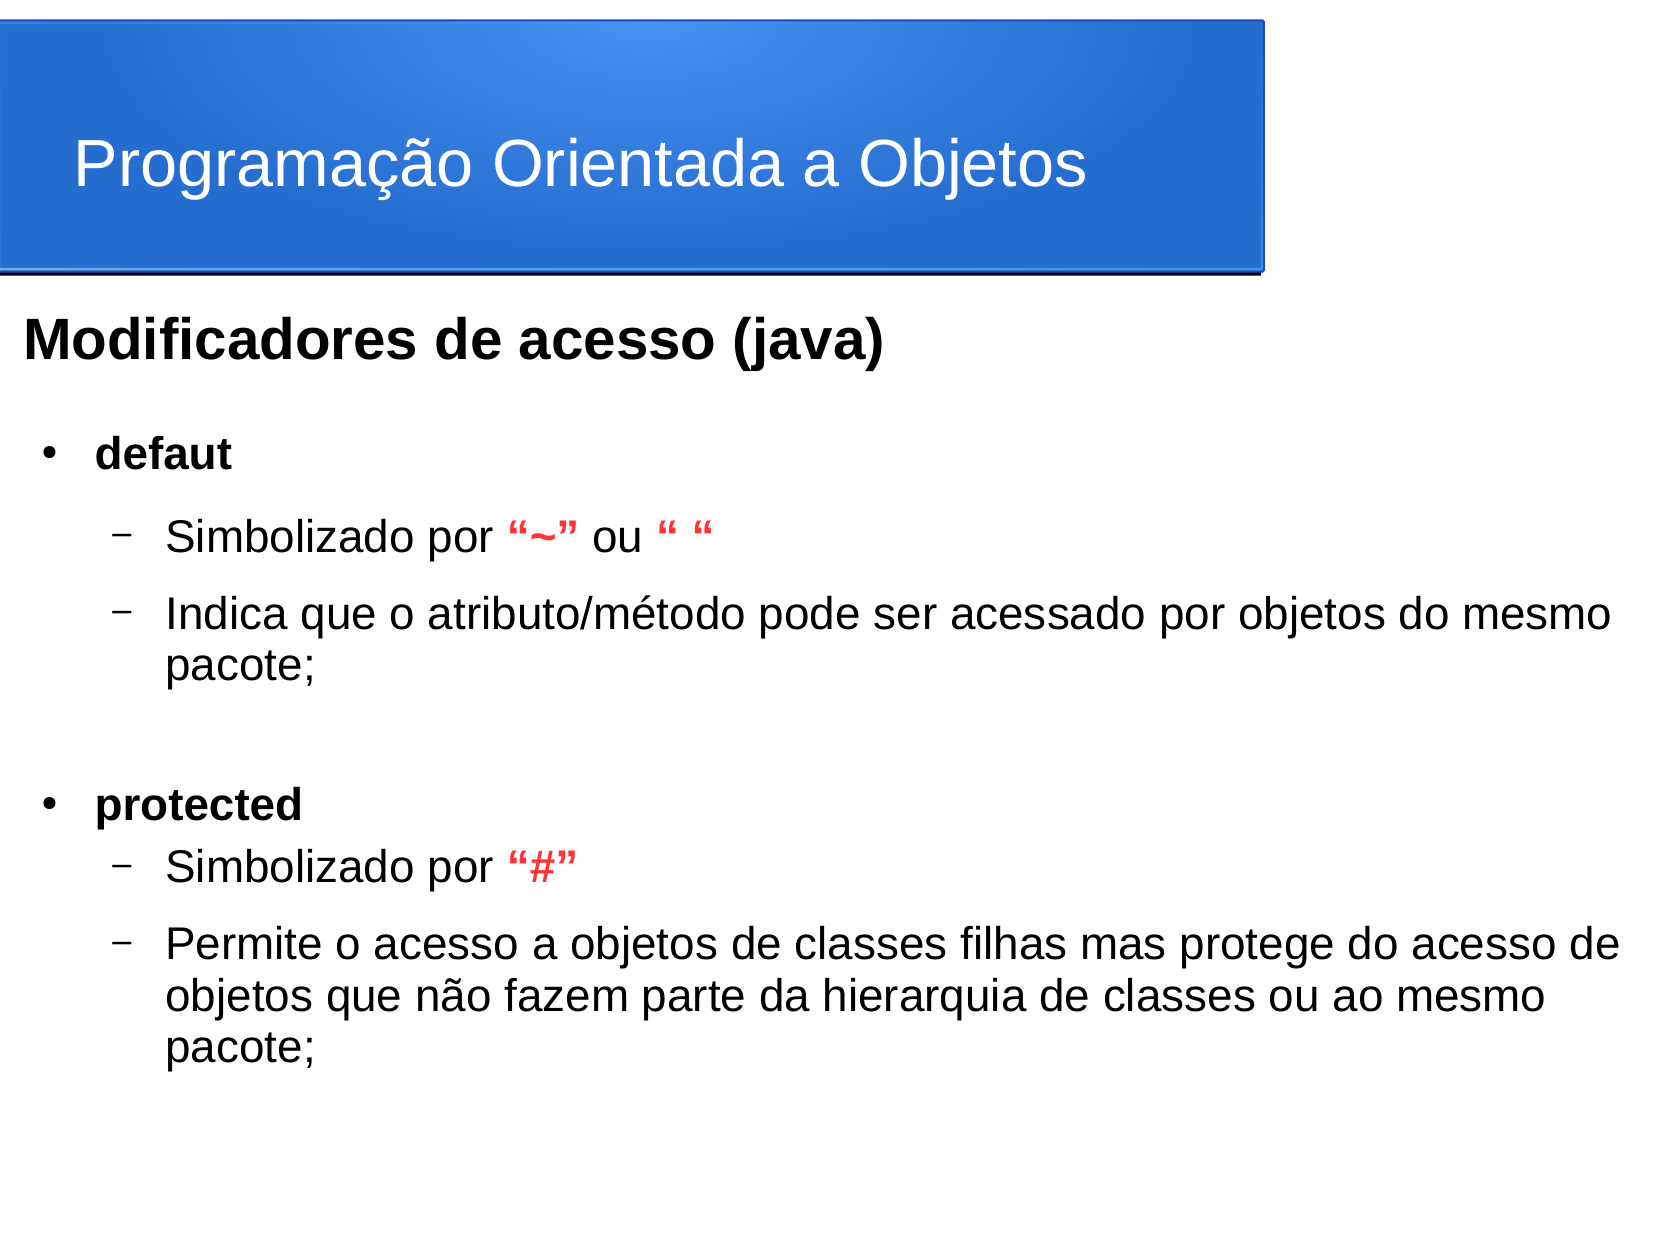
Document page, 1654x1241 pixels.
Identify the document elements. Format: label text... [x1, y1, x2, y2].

text_box Programação Orientada a Objetos [73, 125, 1123, 201]
list Modificadores de acesso (java) defaut Simbolizado por “~” ou “ “ Indica que o atributo/método pode ser acessado por objetos do mesmo pacote; protected Simbolizado por “#” Permite o acesso a objetos de classes filhas mas protege do acesso de objetos que não fazem parte da hierarquia de classes ou ao mesmo pacote; [23, 307, 1630, 1193]
